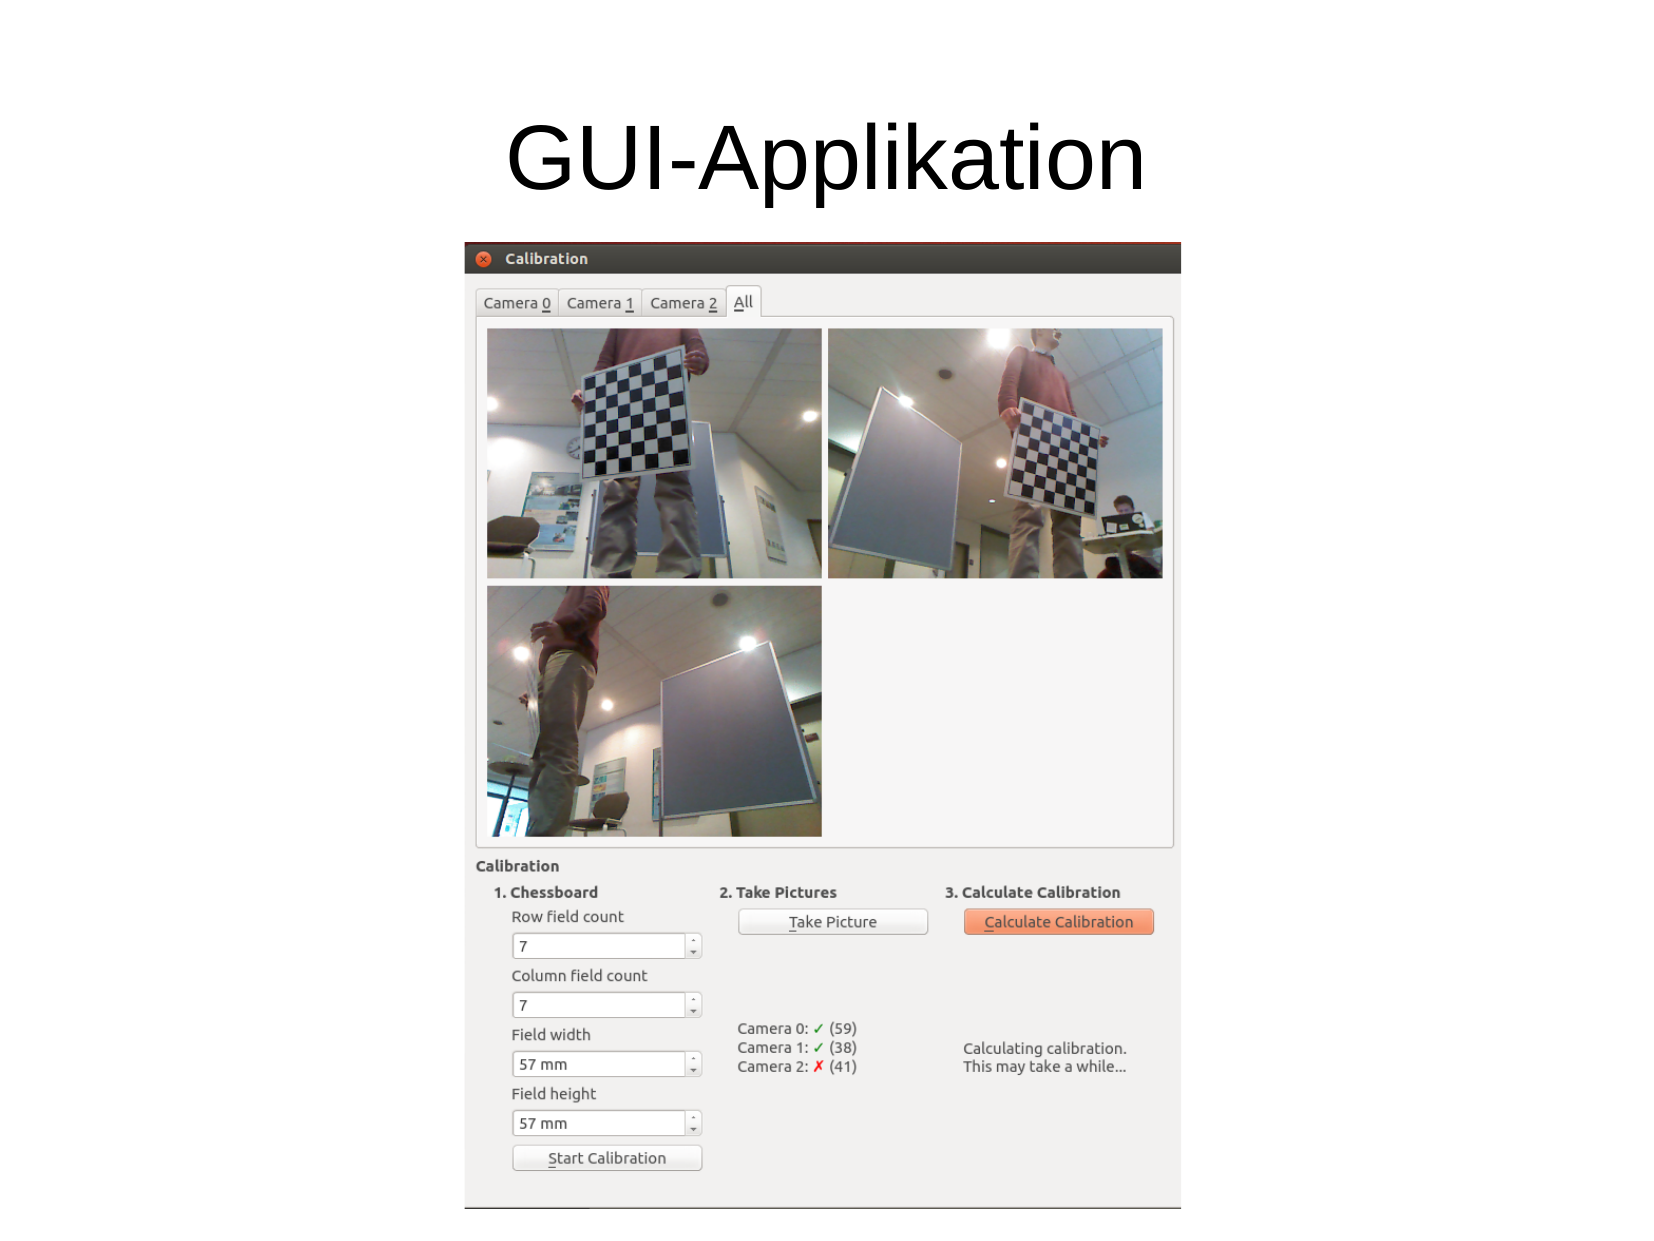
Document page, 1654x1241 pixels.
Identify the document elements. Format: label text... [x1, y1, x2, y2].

picture [464, 242, 1182, 1209]
title GUI-Applikation [82, 49, 1571, 257]
